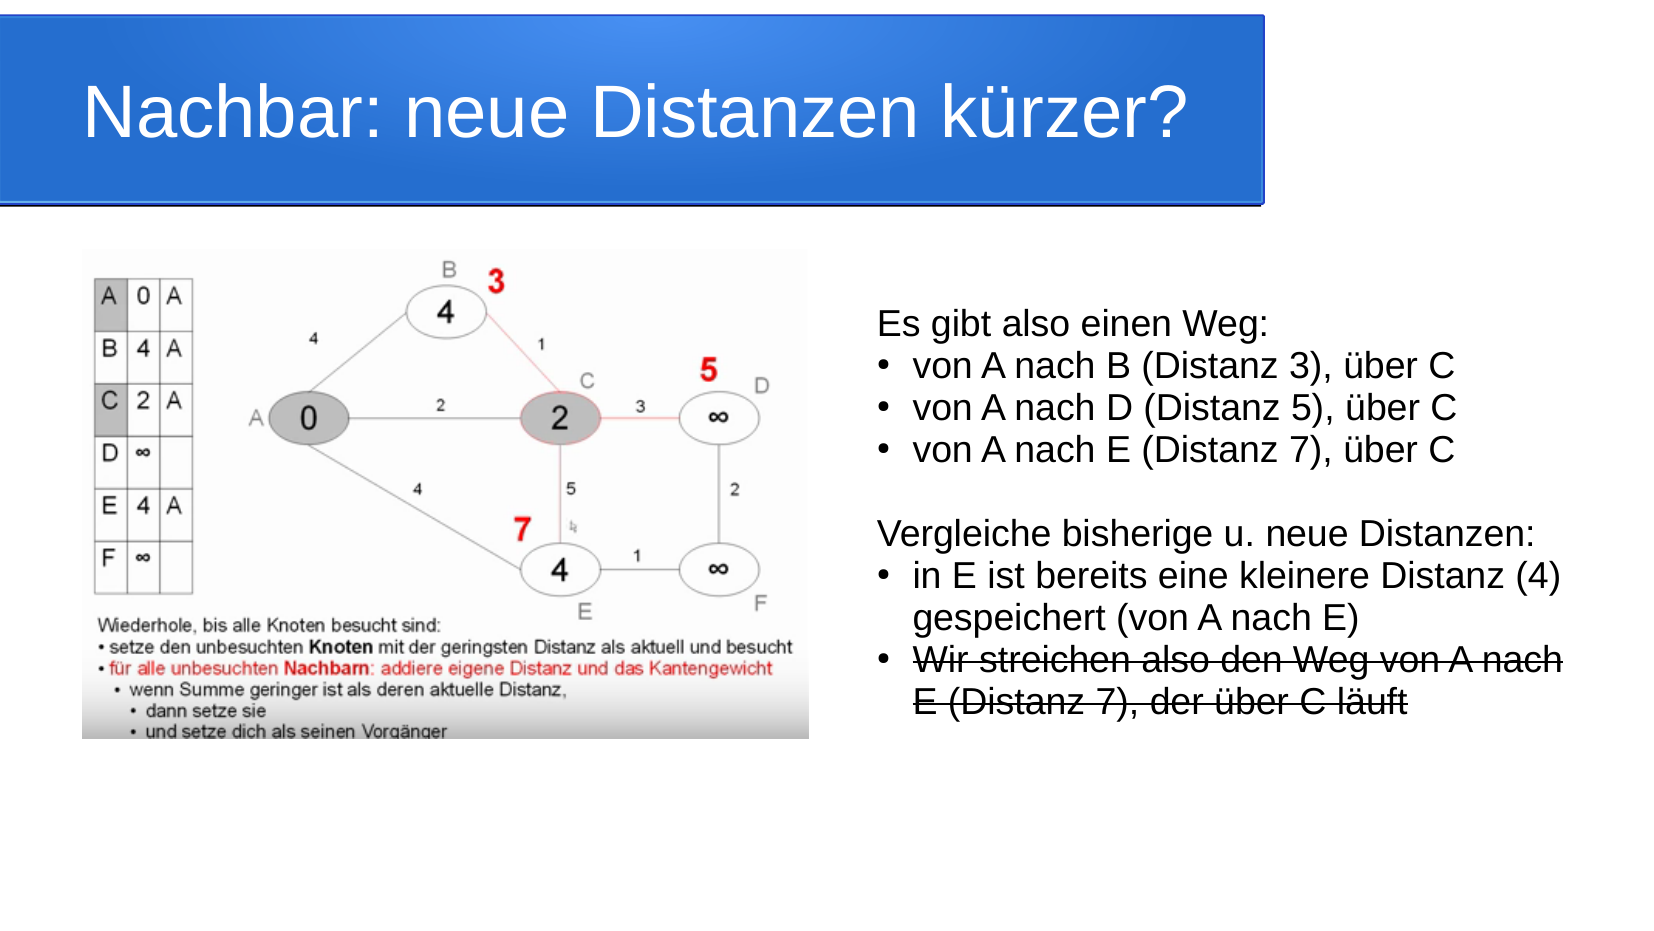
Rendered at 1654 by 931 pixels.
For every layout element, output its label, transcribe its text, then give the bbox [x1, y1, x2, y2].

picture [82, 249, 809, 739]
title Nachbar: neue Distanzen kürzer? [82, 35, 1235, 189]
text_box Es gibt also einen Weg: von A nach B (Distanz 3), über C von A nach D (Distanz 5), über C von A nach E (Distanz 7), über C Vergleiche bisherige u. neue Distanzen: in E ist bereits eine kleinere Distanz (4) gespeichert (von A nach E) Wir streichen also den Weg von A nach E (Distanz 7), der über C läuft [862, 295, 1583, 780]
